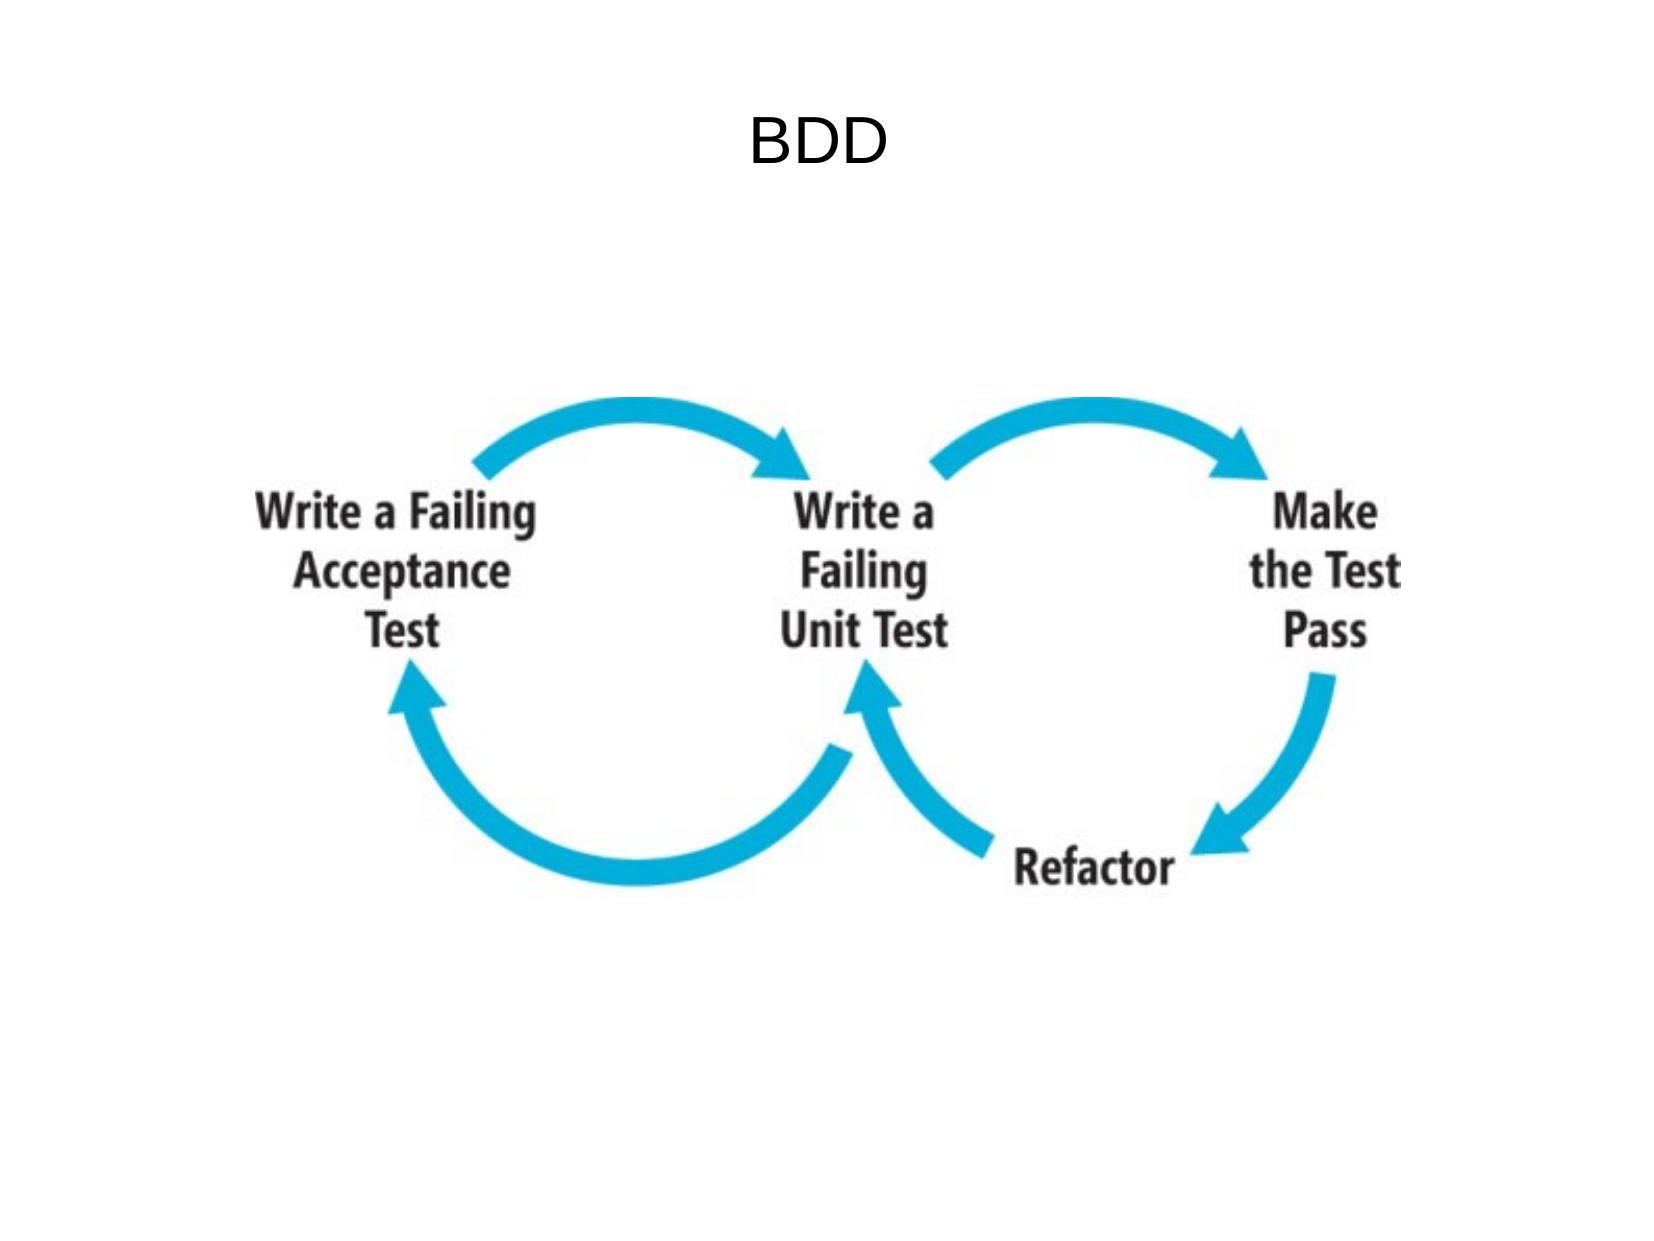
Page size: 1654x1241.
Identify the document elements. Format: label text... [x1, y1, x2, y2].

subtitle BDD [75, 40, 1564, 241]
picture [255, 397, 1401, 901]
picture [975, 445, 982, 451]
